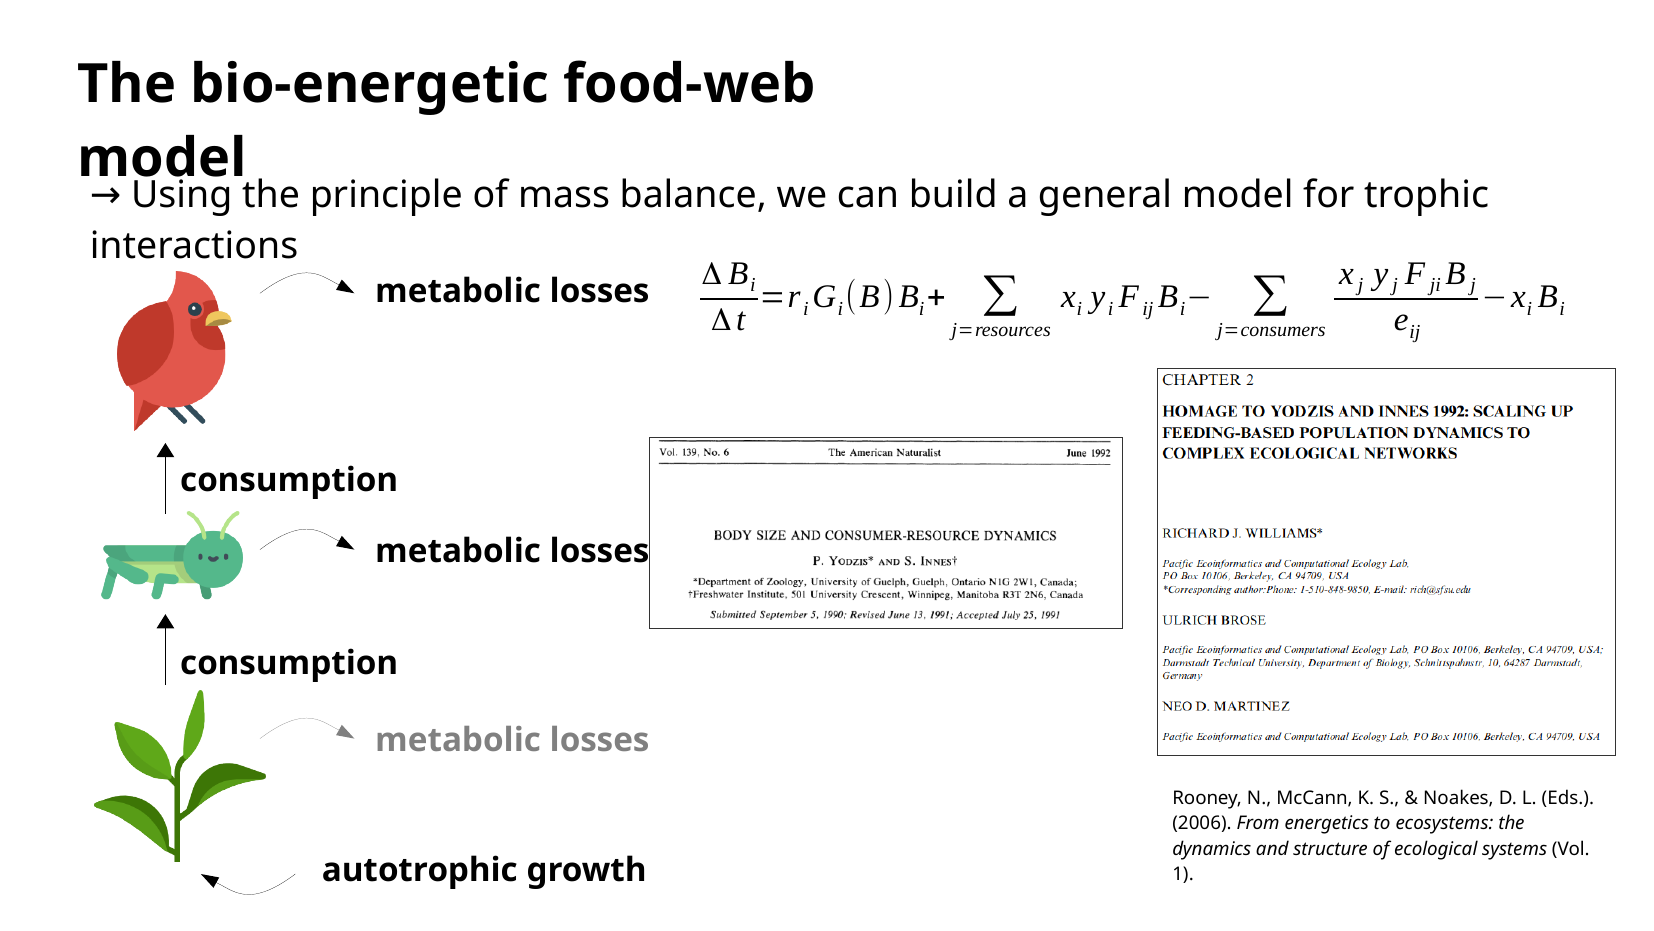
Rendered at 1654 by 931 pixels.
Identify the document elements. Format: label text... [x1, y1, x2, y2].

text_box Rooney, N., McCann, K. S., & Noakes, D. L. (Eds.). (2006). From energetics to ecosystems: the dynamics and structure of ecological systems (Vol. 1). [1157, 776, 1619, 875]
text_box autotrophic growth [307, 838, 609, 896]
text_box metabolic losses [360, 519, 619, 577]
picture [1157, 368, 1616, 756]
picture [94, 271, 254, 431]
chart [692, 254, 1571, 343]
picture [101, 484, 243, 626]
text_box → Using the principle of mass balance, we can build a general model for trophic interactions [75, 159, 1591, 316]
text_box metabolic losses [360, 708, 619, 766]
text_box metabolic losses [360, 259, 619, 317]
picture [649, 436, 1123, 629]
text_box The bio-energetic food-web model [62, 36, 961, 121]
picture [94, 690, 266, 862]
text_box consumption [165, 448, 375, 506]
text_box consumption [165, 631, 375, 689]
